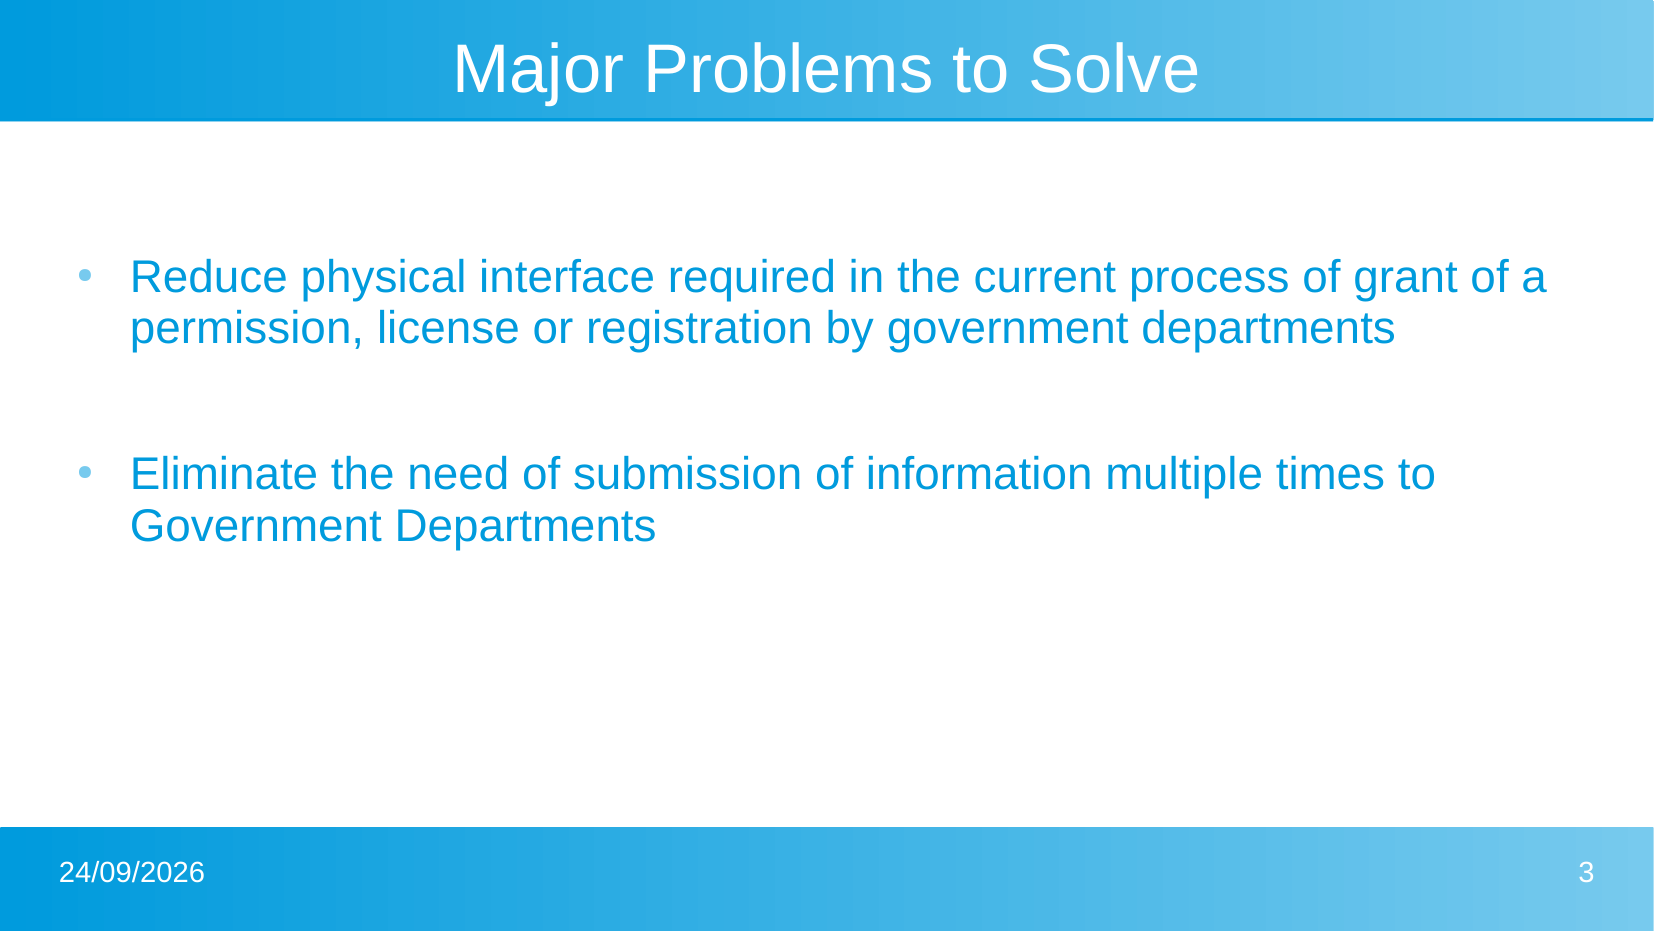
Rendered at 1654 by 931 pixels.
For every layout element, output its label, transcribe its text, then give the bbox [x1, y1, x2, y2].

title Major Problems to Solve [59, 29, 1595, 108]
list Reduce physical interface required in the current process of grant of a permission, license or registration by government departments Eliminate the need of submission of information multiple times to Government Departments [59, 177, 1595, 768]
